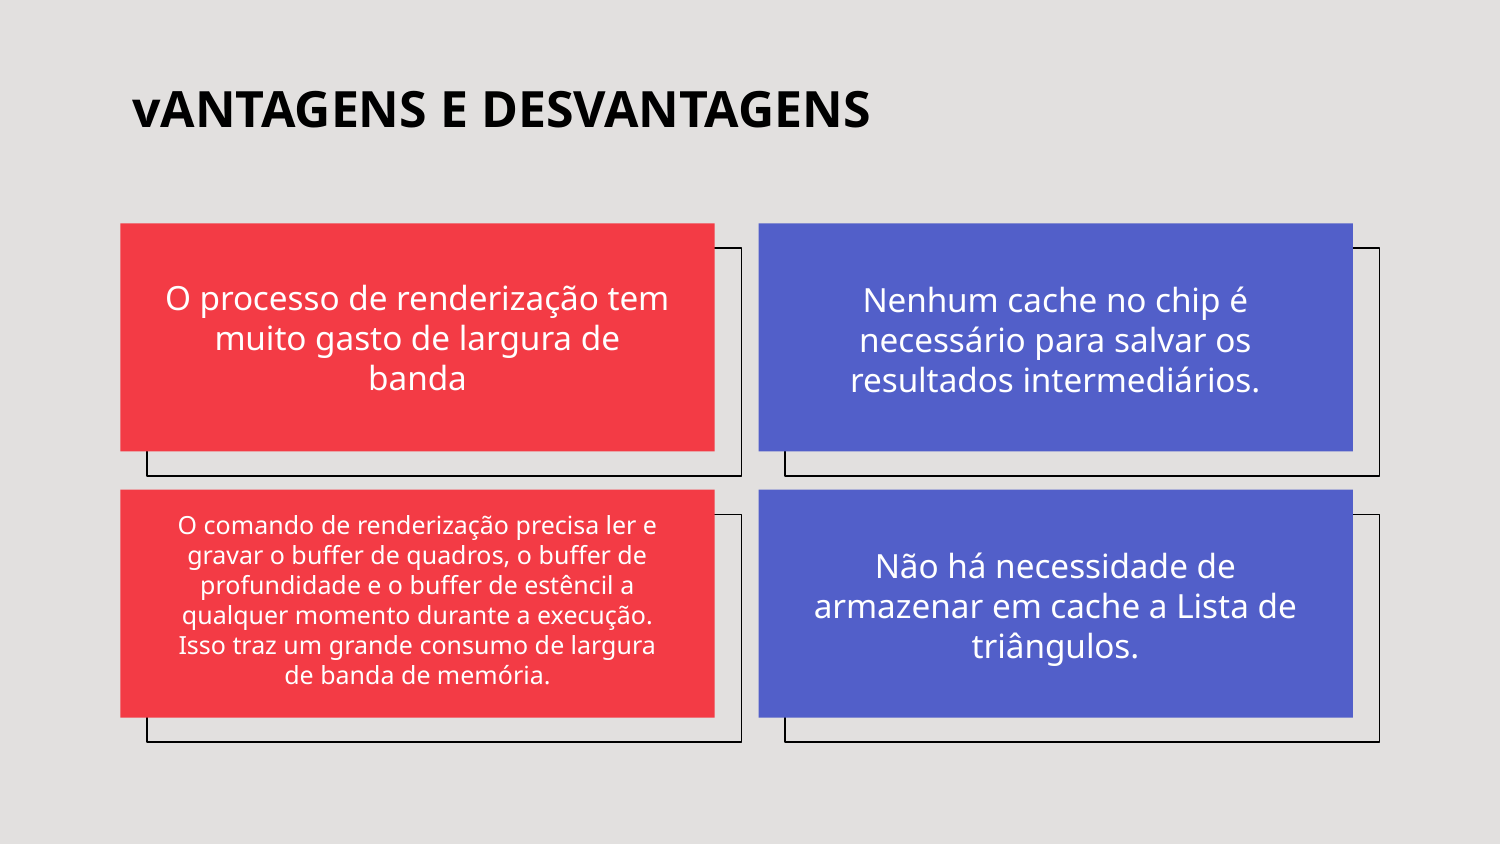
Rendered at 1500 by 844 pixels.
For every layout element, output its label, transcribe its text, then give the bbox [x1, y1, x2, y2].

subtitle Não há necessidade de armazenar em cache a Lista de triângulos. [784, 530, 1328, 678]
subtitle O processo de renderização tem muito gasto de largura de banda [146, 261, 689, 409]
text_box [758, 223, 1353, 452]
subtitle O comando de renderização precisa ler e gravar o buffer de quadros, o buffer de profundidade e o buffer de estêncil a qualquer momento durante a execução. Isso traz um grande consumo de largura de banda de memória. [146, 494, 689, 677]
text_box [120, 223, 715, 452]
text_box [120, 489, 715, 718]
title vANTAGENS E DESVANTAGENS [117, 62, 1383, 157]
subtitle Nenhum cache no chip é necessário para salvar os resultados intermediários. [784, 263, 1328, 411]
text_box [758, 489, 1353, 718]
